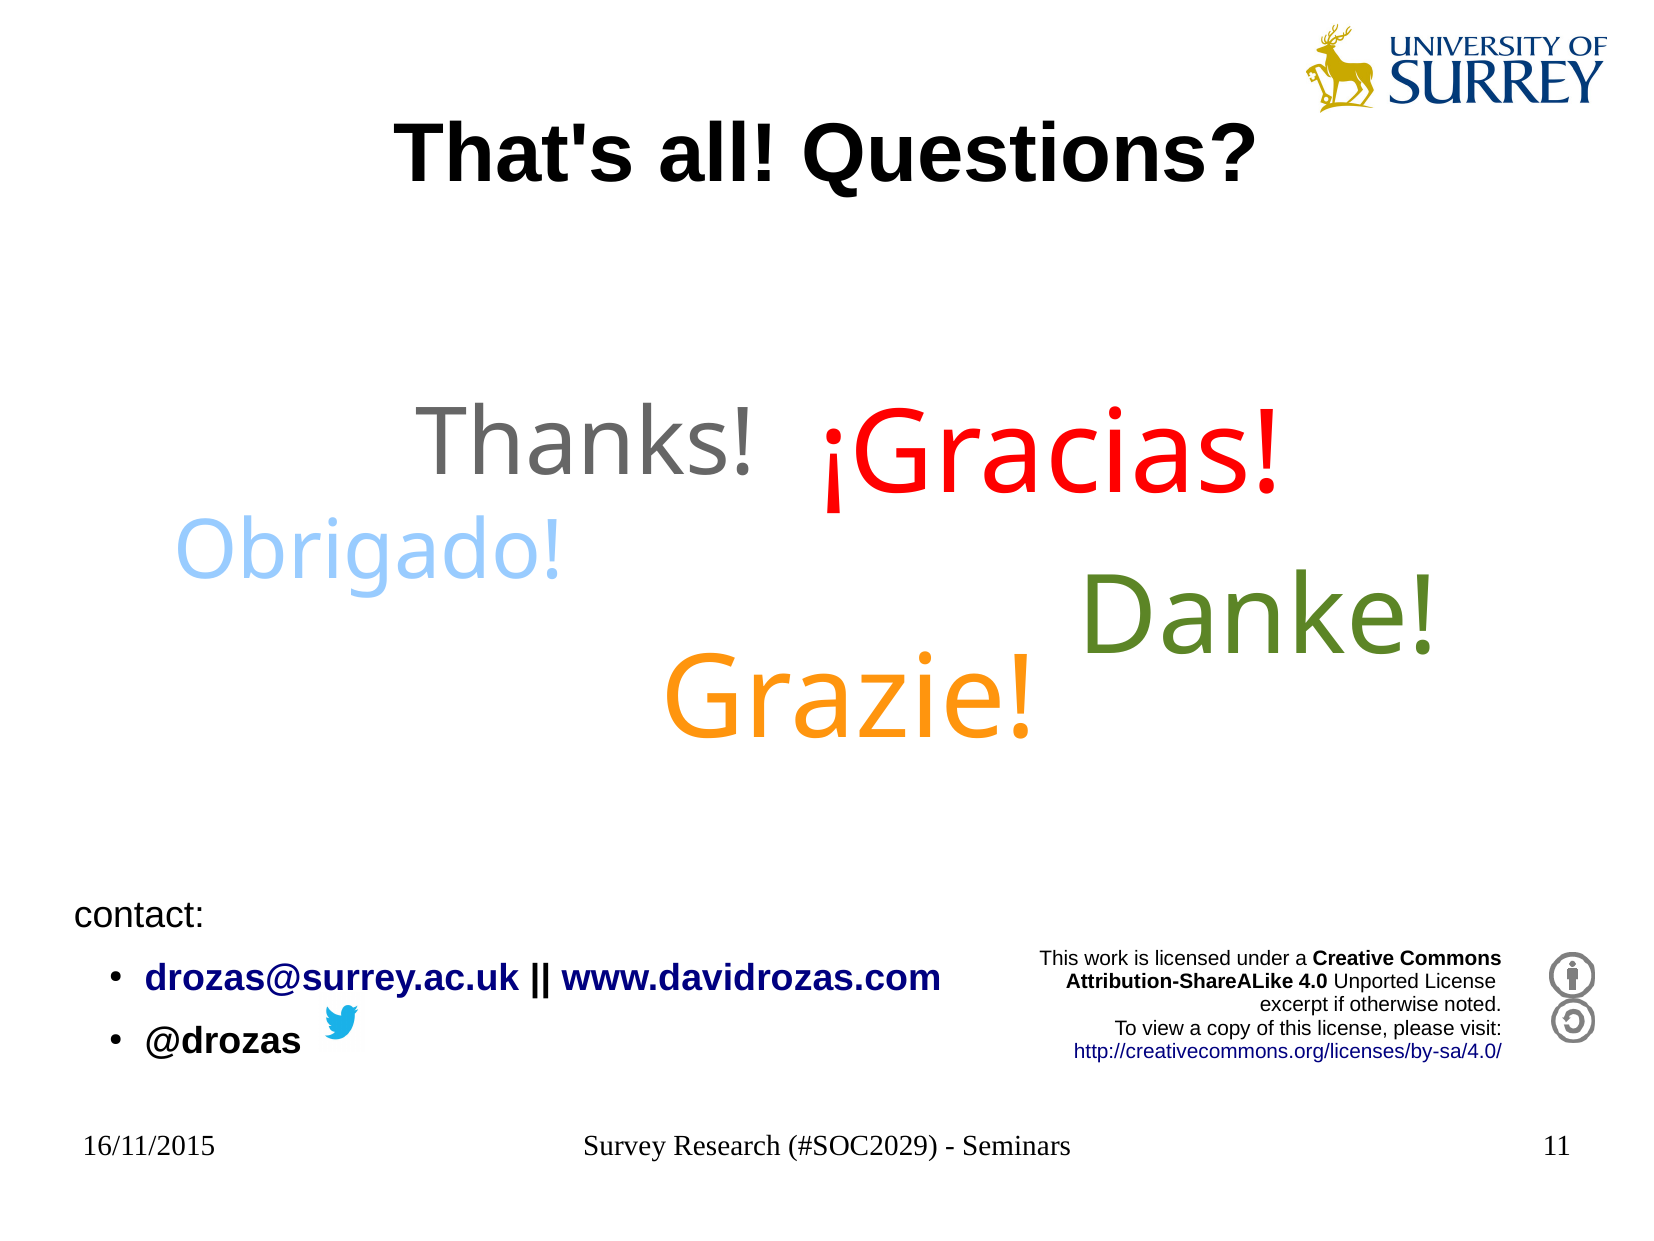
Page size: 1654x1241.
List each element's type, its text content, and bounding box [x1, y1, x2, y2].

title Grazie! [646, 602, 1052, 783]
picture [1306, 23, 1607, 113]
title ¡Gracias! [803, 342, 1299, 553]
title Obrigado! [158, 448, 579, 644]
title Thanks! [368, 333, 804, 544]
text_box contact: drozas@surrey.ac.uk || www.davidrozas.com @drozas [23, 865, 1201, 1123]
title Danke! [1062, 513, 1453, 709]
title That's all! Questions? [82, 49, 1571, 257]
picture [318, 992, 365, 1052]
text_box This work is licensed under a Creative Commons Attribution-ShareALike 4.0 Unported License excerpt if otherwise noted. To view a copy of this license, please visit: http://creativecommons.org/licenses/by-sa/4.0/ [1201, 938, 1518, 1095]
picture [1549, 952, 1595, 1044]
